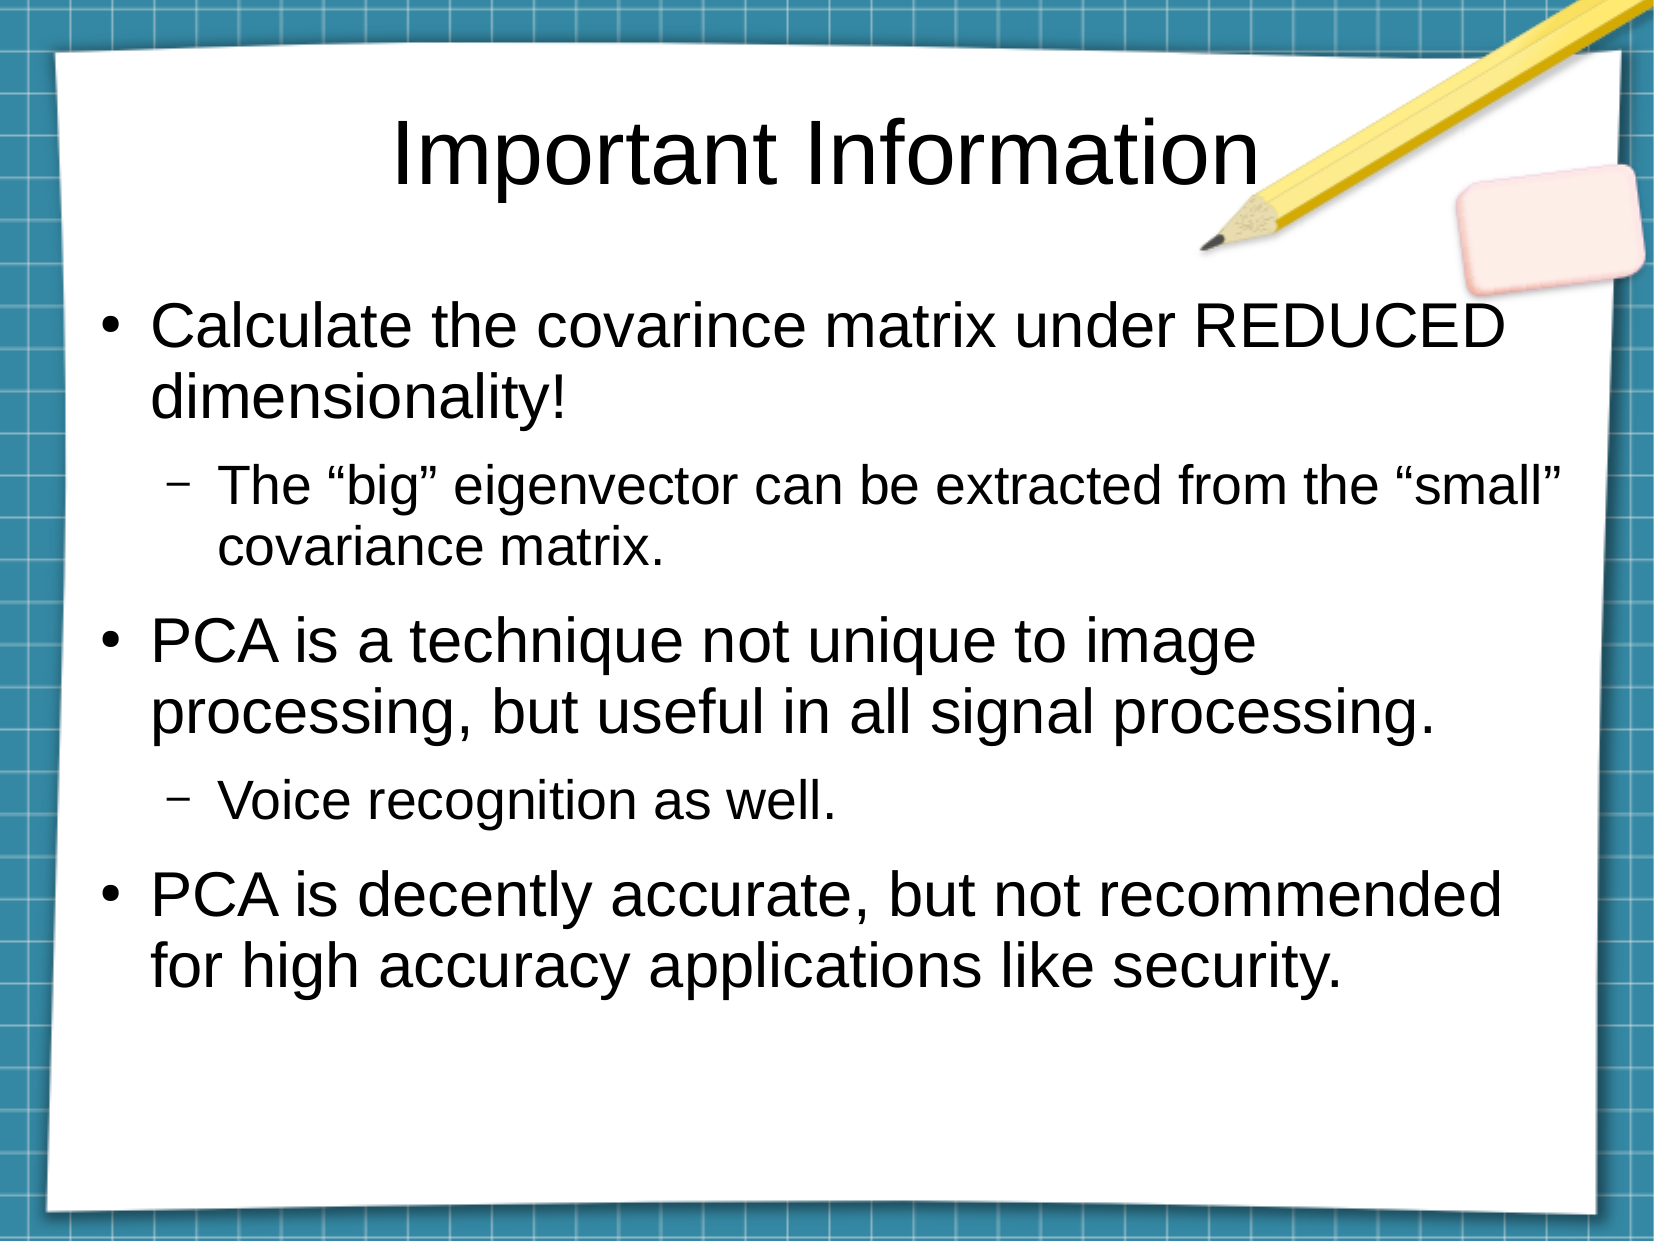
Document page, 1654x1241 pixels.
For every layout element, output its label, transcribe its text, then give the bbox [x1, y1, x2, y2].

picture [0, 0, 1654, 1241]
title Important Information [82, 49, 1571, 257]
list Calculate the covarince matrix under REDUCED dimensionality! The “big” eigenvector can be extracted from the “small” covariance matrix. PCA is a technique not unique to image processing, but useful in all signal processing. Voice recognition as well. PCA is decently accurate, but not recommended for high accuracy applications like security. [82, 290, 1571, 1010]
